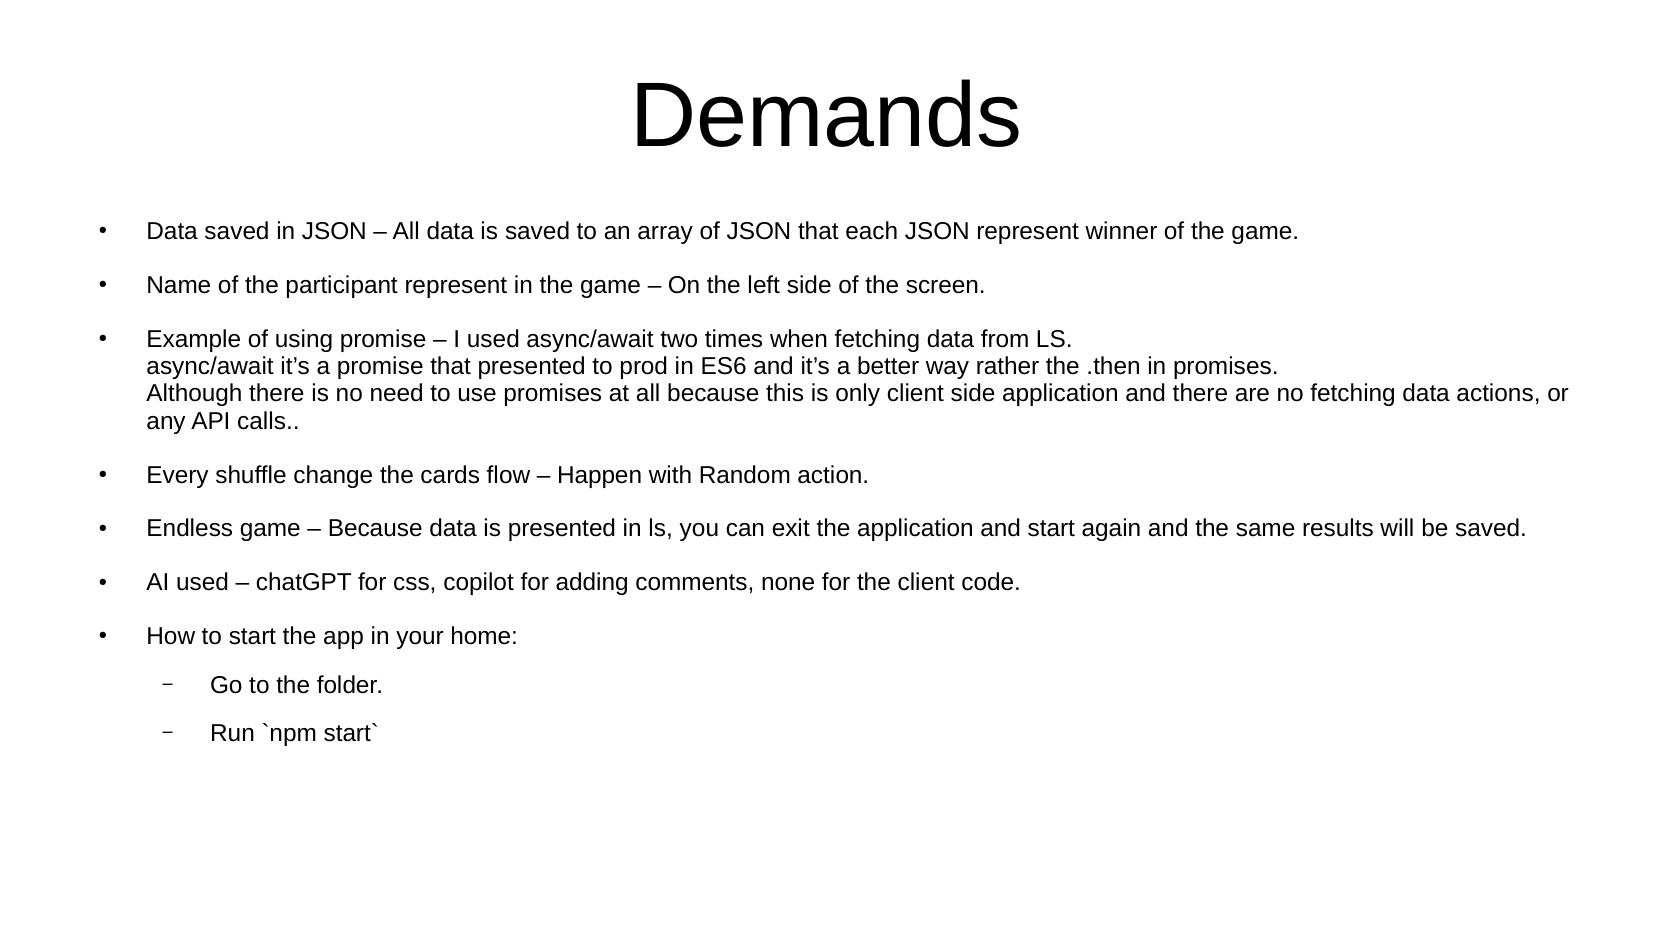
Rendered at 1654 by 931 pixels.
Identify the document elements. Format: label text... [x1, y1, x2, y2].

title Demands [82, 37, 1571, 193]
list Data saved in JSON – All data is saved to an array of JSON that each JSON represent winner of the game. Name of the participant represent in the game – On the left side of the screen. Example of using promise – I used async/await two times when fetching data from LS. async/await it’s a promise that presented to prod in ES6 and it’s a better way rather the .then in promises. Although there is no need to use promises at all because this is only client side application and there are no fetching data actions, or any API calls.. Every shuffle change the cards flow – Happen with Random action. Endless game – Because data is presented in ls, you can exit the application and start again and the same results will be saved. AI used – chatGPT for css, copilot for adding comments, none for the client code. How to start the app in your home: Go to the folder. Run `npm start` [82, 217, 1571, 758]
